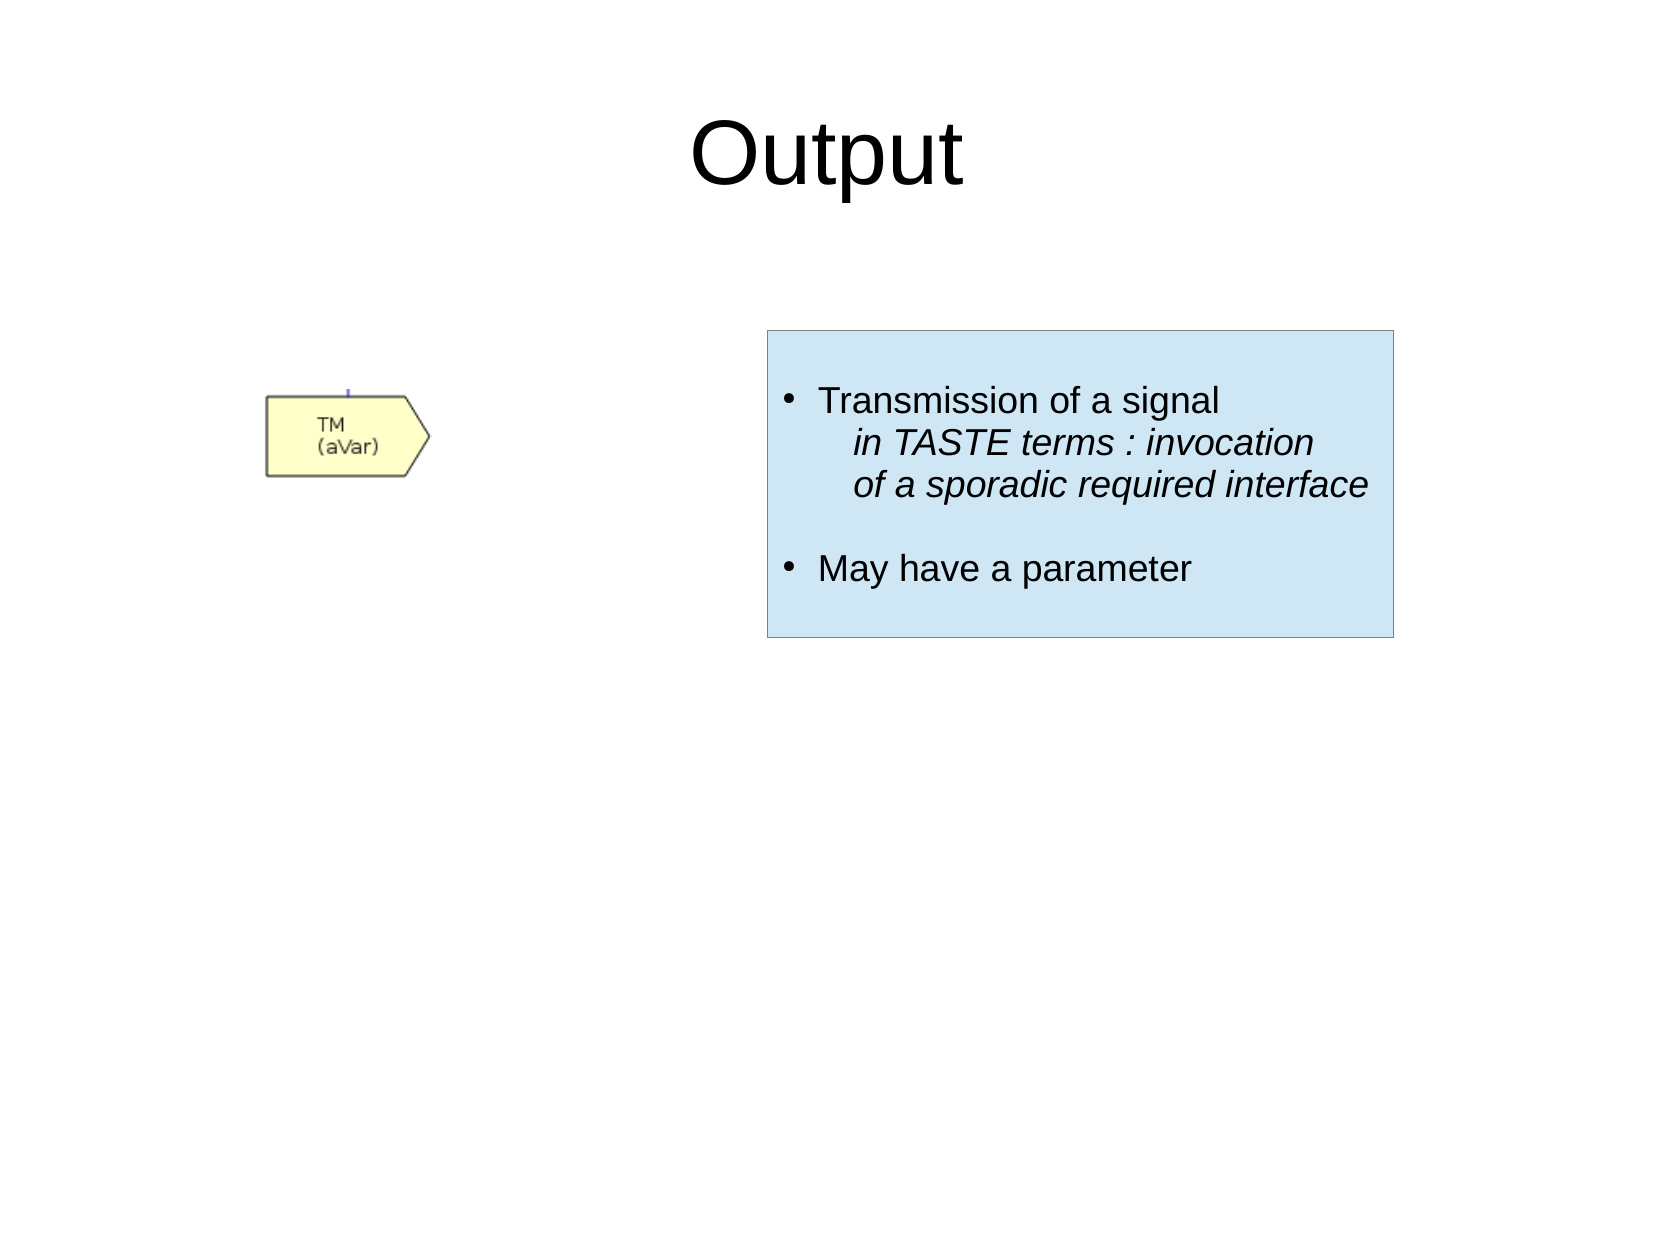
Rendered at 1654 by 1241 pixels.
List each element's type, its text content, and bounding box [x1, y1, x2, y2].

title Output [82, 49, 1571, 257]
text_box Transmission of a signal in TASTE terms : invocation of a sporadic required interface May have a parameter [767, 330, 1394, 638]
picture [259, 389, 438, 517]
